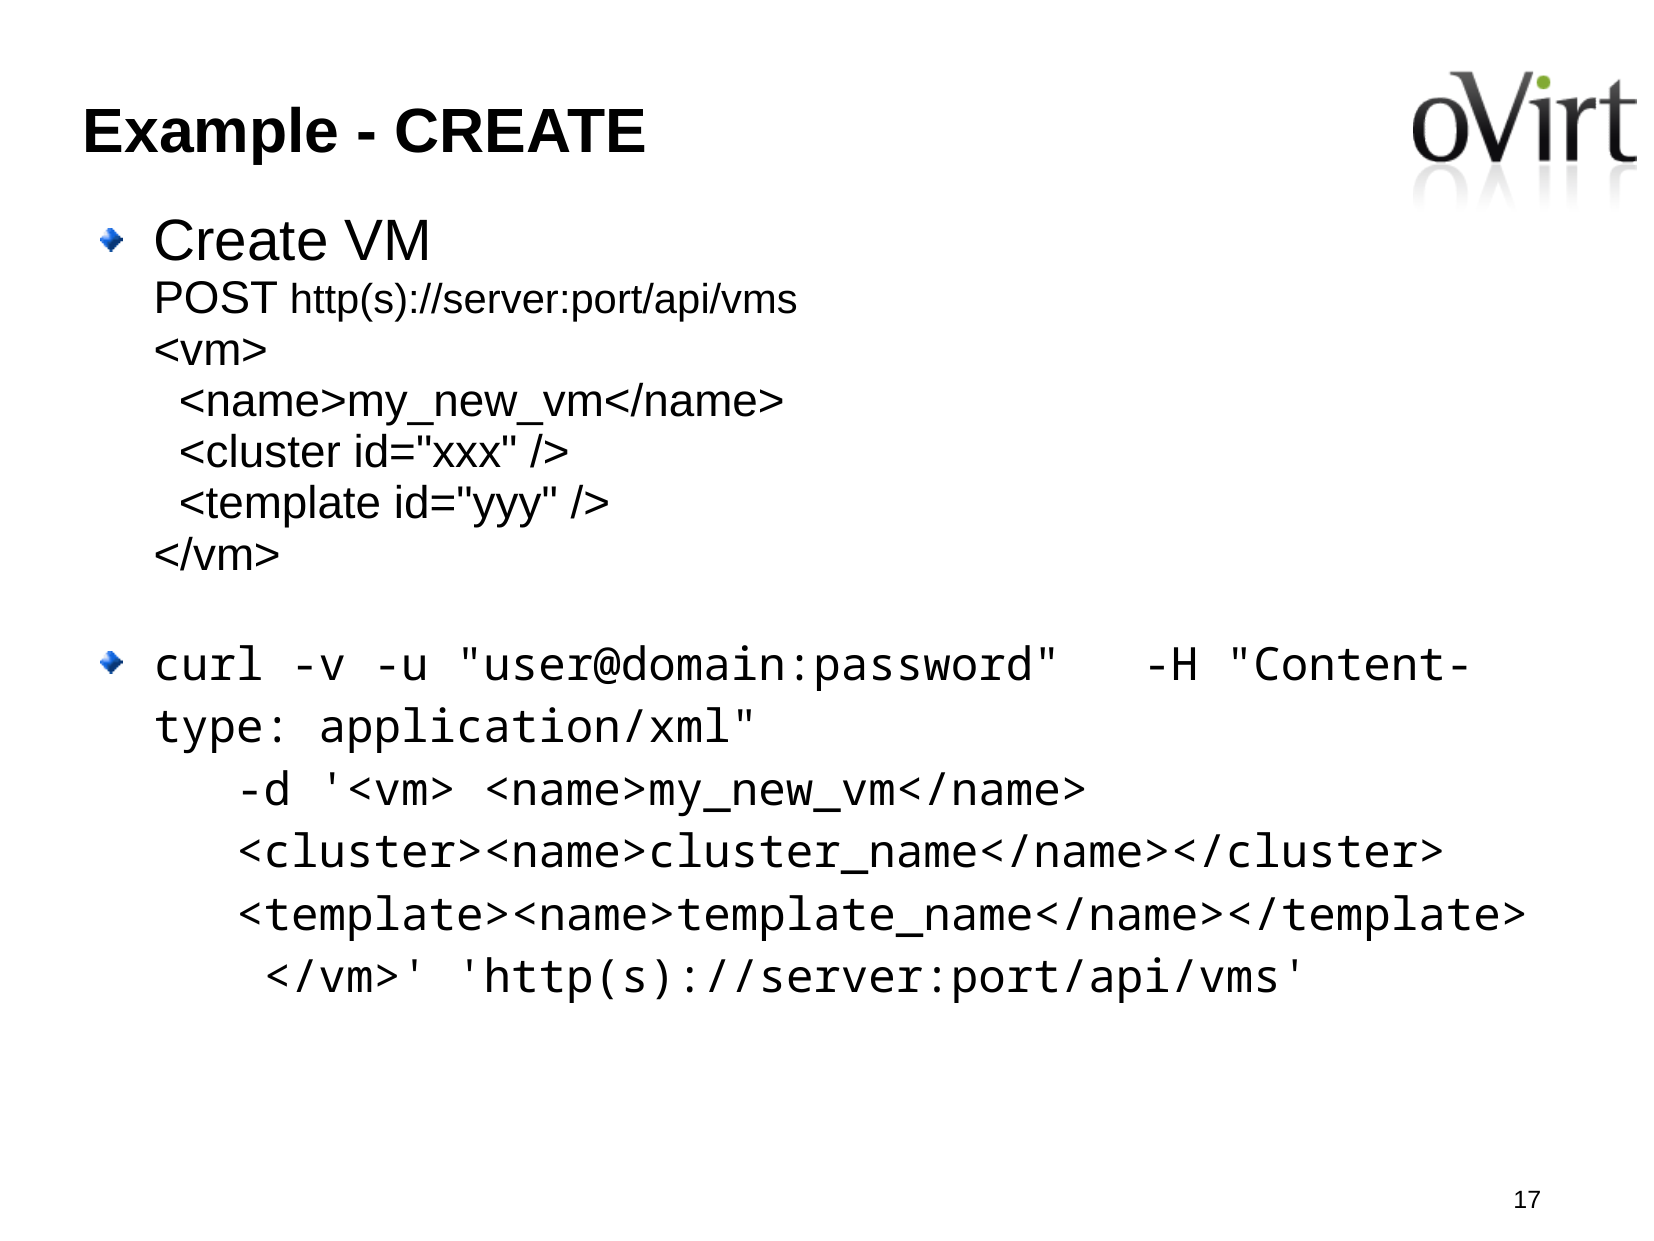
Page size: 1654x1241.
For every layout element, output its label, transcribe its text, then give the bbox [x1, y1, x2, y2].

title Example - CREATE [82, 37, 1571, 207]
picture [1571, 63, 1637, 212]
list Create VM POST http(s)://server:port/api/vms <vm> <name>my_new_vm</name> <cluster id="xxx" /> <template id="yyy" /> </vm> curl -v -u "user@domain:password" -H "Content-type: application/xml" -d '<vm> <name>my_new_vm</name> <cluster><name>cluster_name</name></cluster> <template><name>template_name</name></template> </vm>' 'http(s)://server:port/api/vms' [82, 207, 1571, 1182]
